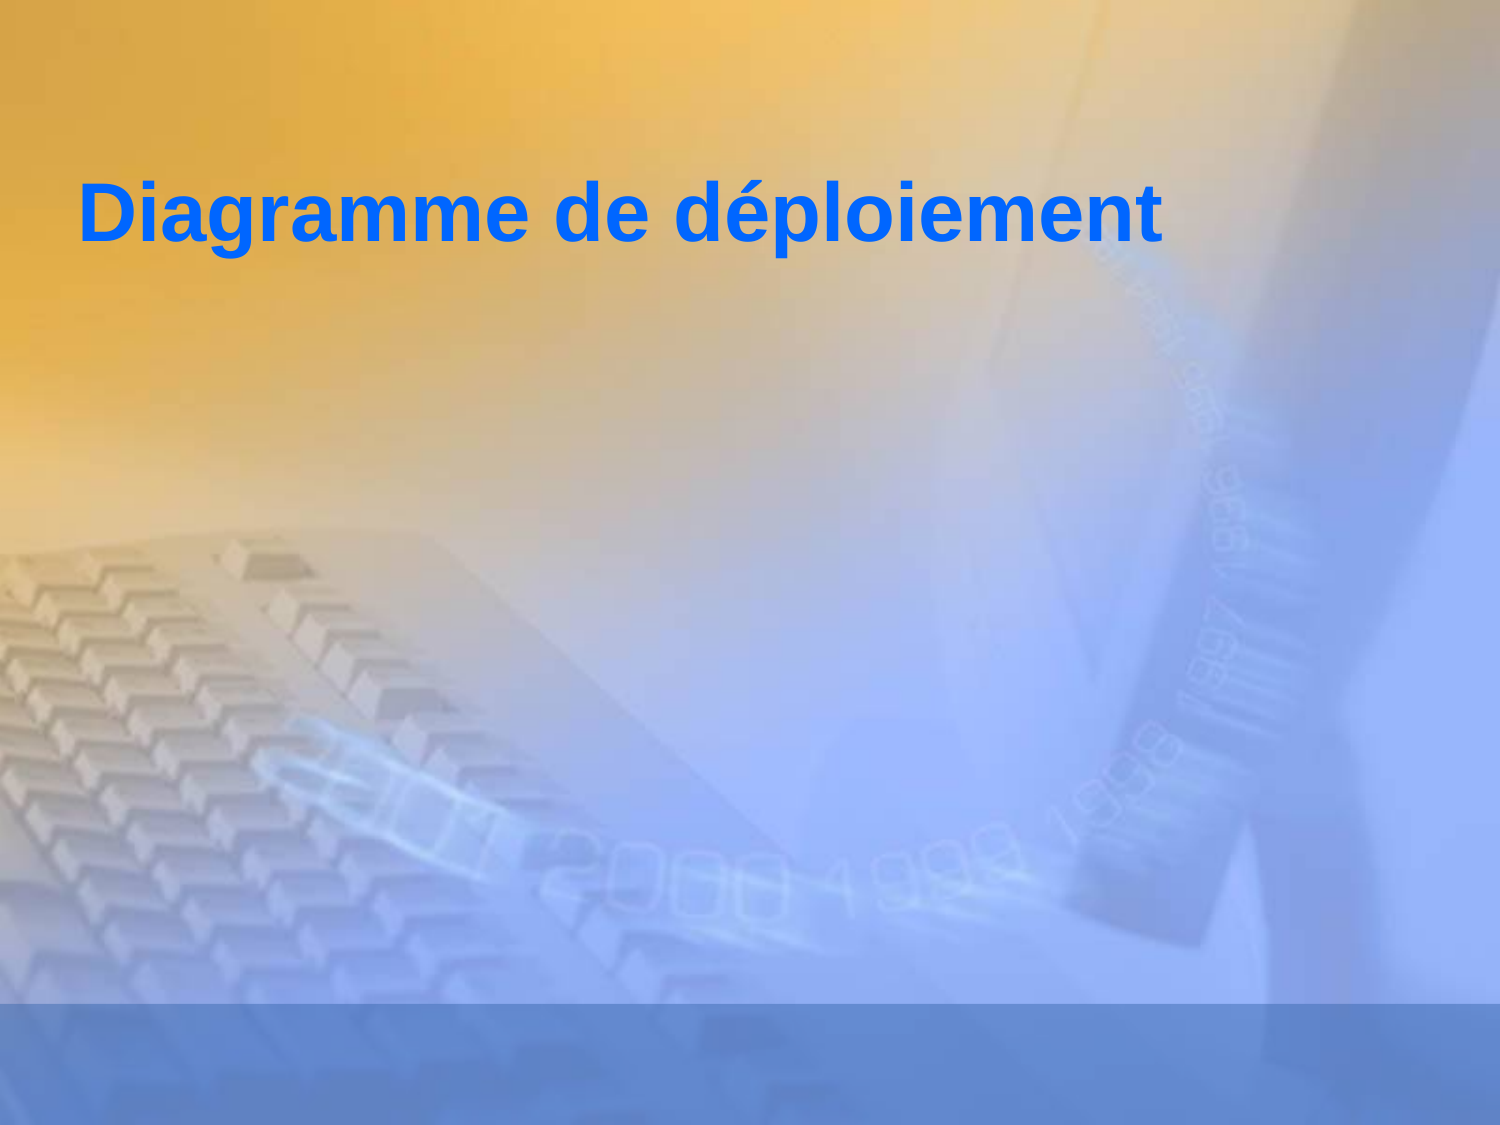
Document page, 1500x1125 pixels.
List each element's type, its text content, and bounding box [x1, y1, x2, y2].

title Diagramme de déploiement [62, 161, 1338, 267]
